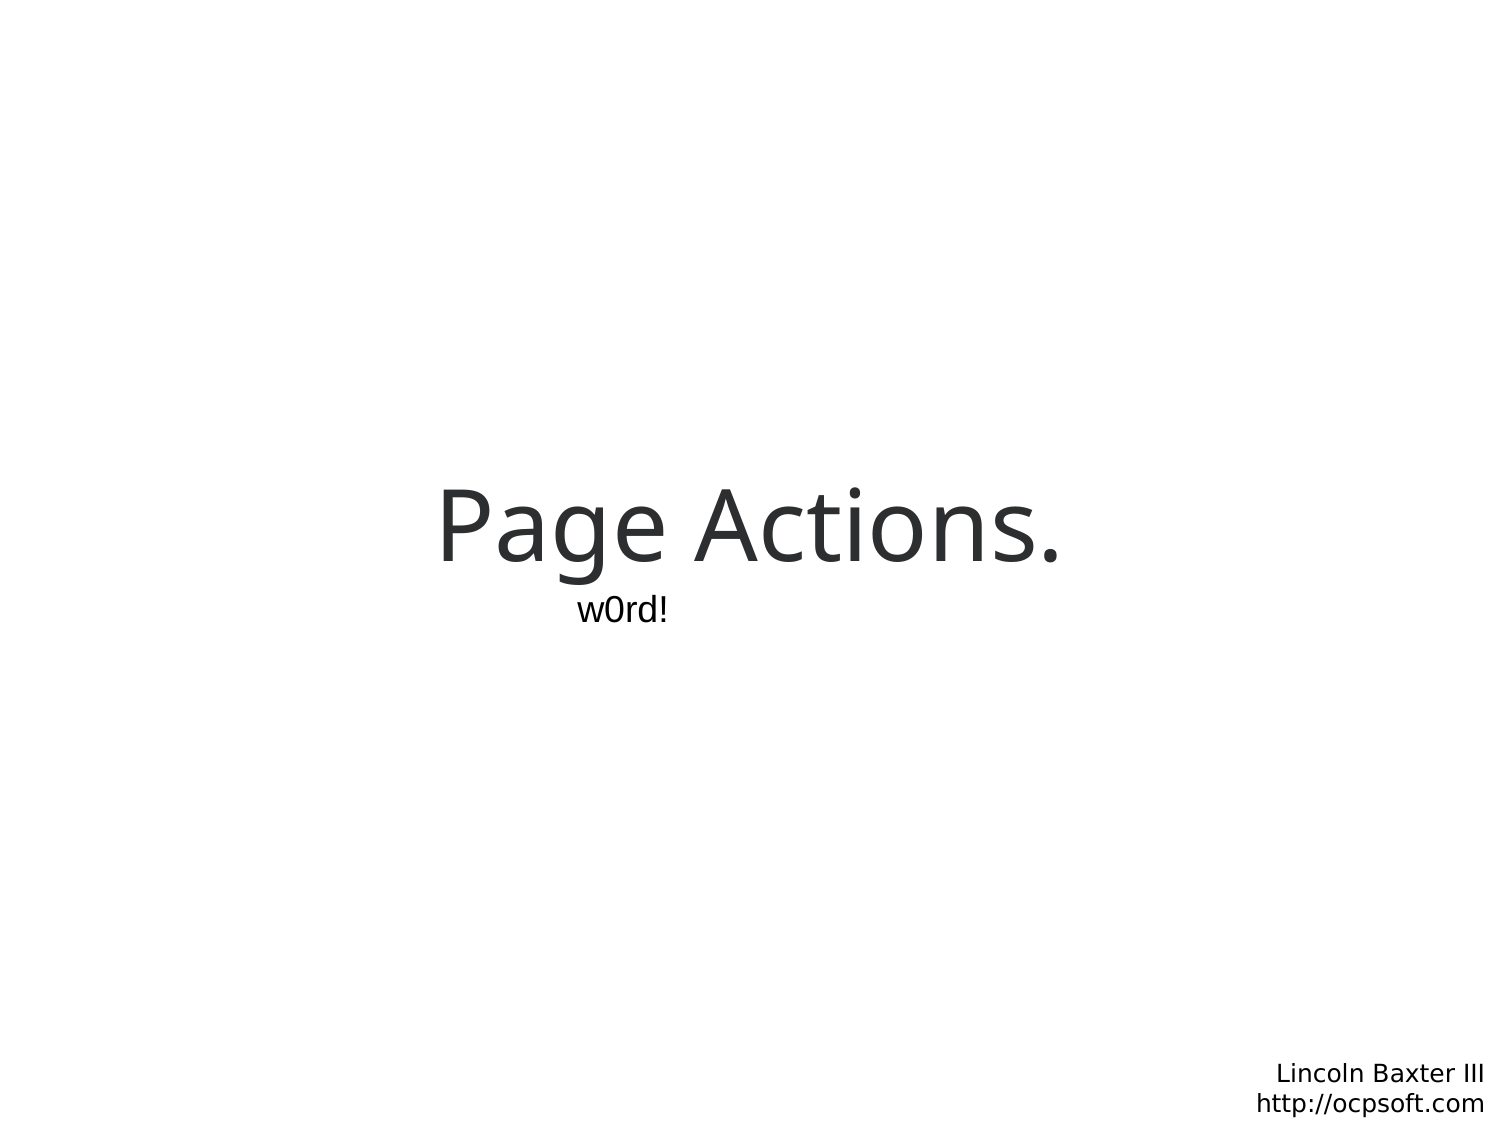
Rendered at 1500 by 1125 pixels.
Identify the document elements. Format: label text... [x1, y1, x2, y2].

subtitle Page Actions. [75, 112, 1425, 931]
text_box w0rd! [562, 577, 788, 638]
